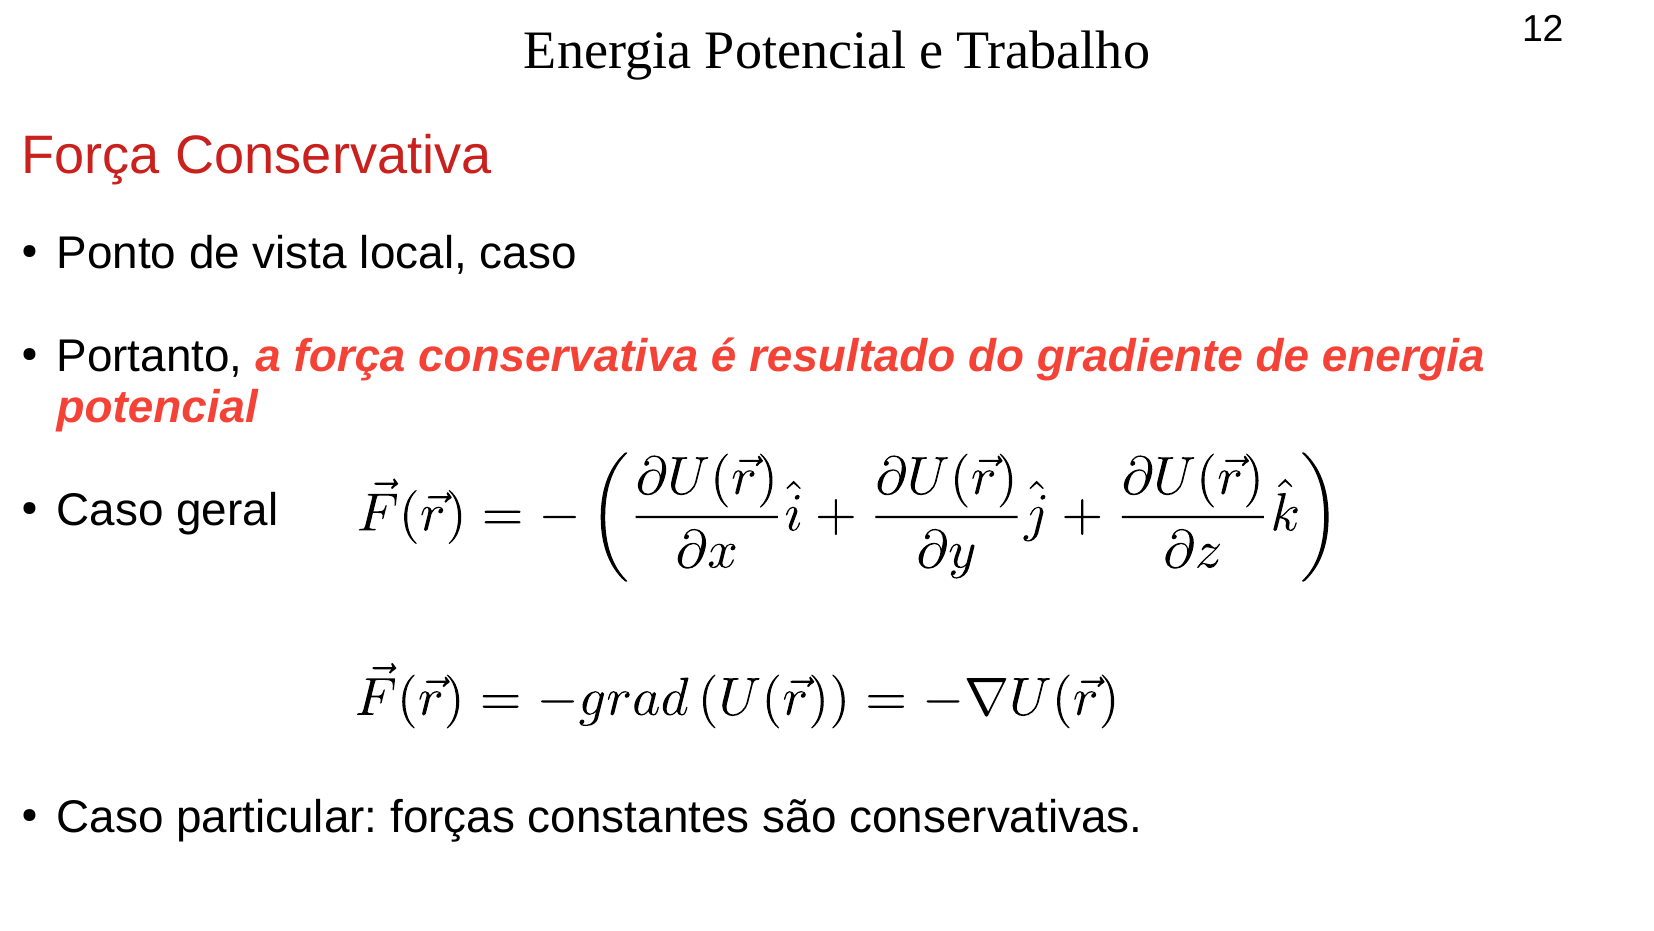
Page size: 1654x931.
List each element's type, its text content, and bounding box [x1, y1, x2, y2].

picture [354, 450, 1331, 584]
picture [354, 662, 1115, 729]
text_box Energia Potencial e Trabalho [509, 0, 1166, 88]
text_box Força Conservativa Ponto de vista local, caso Portanto, a força conservativa é resultado do gradiente de energia potencial Caso geral Caso particular: forças constantes são conservativas. [6, 117, 1644, 850]
text_box <number> [1507, 0, 1654, 71]
